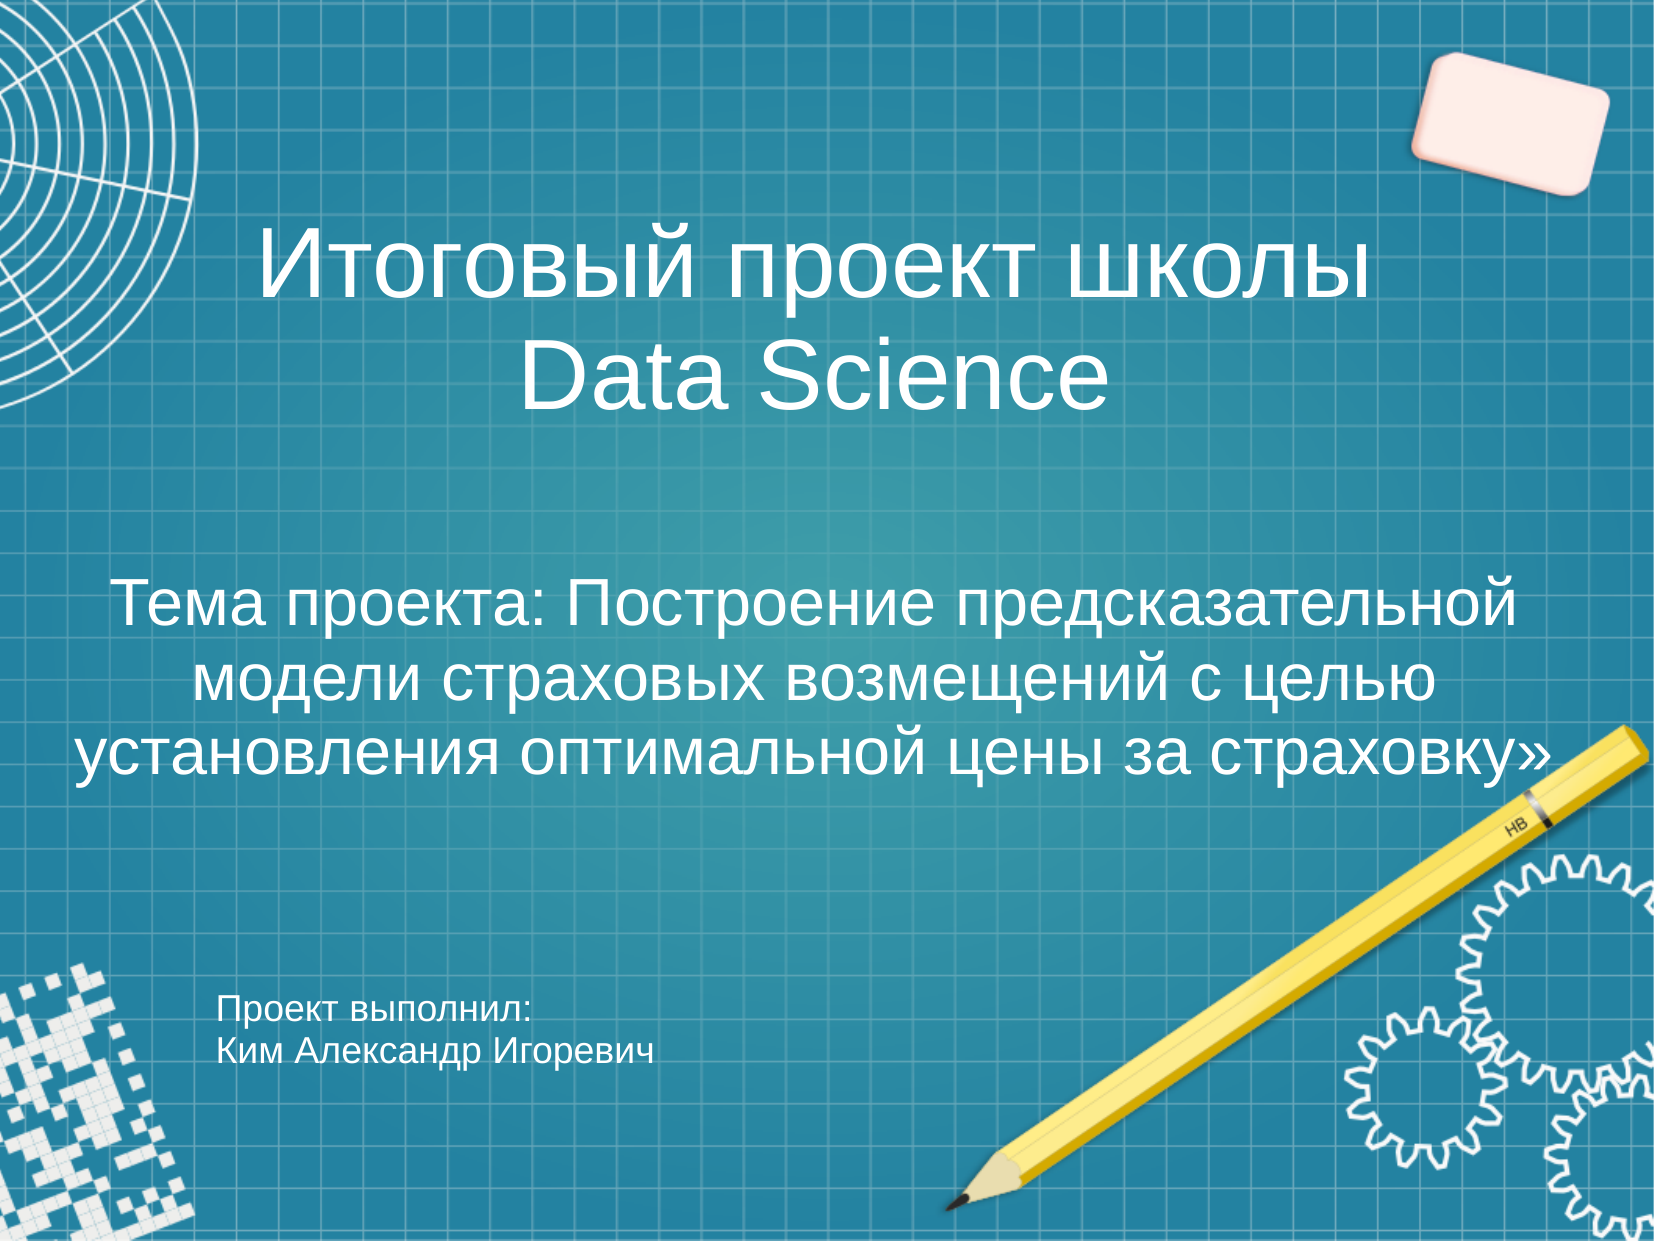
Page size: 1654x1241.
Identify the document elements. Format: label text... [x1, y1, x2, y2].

picture [0, 0, 1654, 1241]
text_box Проект выполнил: Ким Александр Игоревич [200, 980, 839, 1080]
subtitle Тема проекта: Построение предсказательной модели страховых возмещений с целью установления оптимальной цены за страховку» [70, 389, 1559, 1040]
title Итоговый проект школы Data Science [188, 177, 1441, 389]
